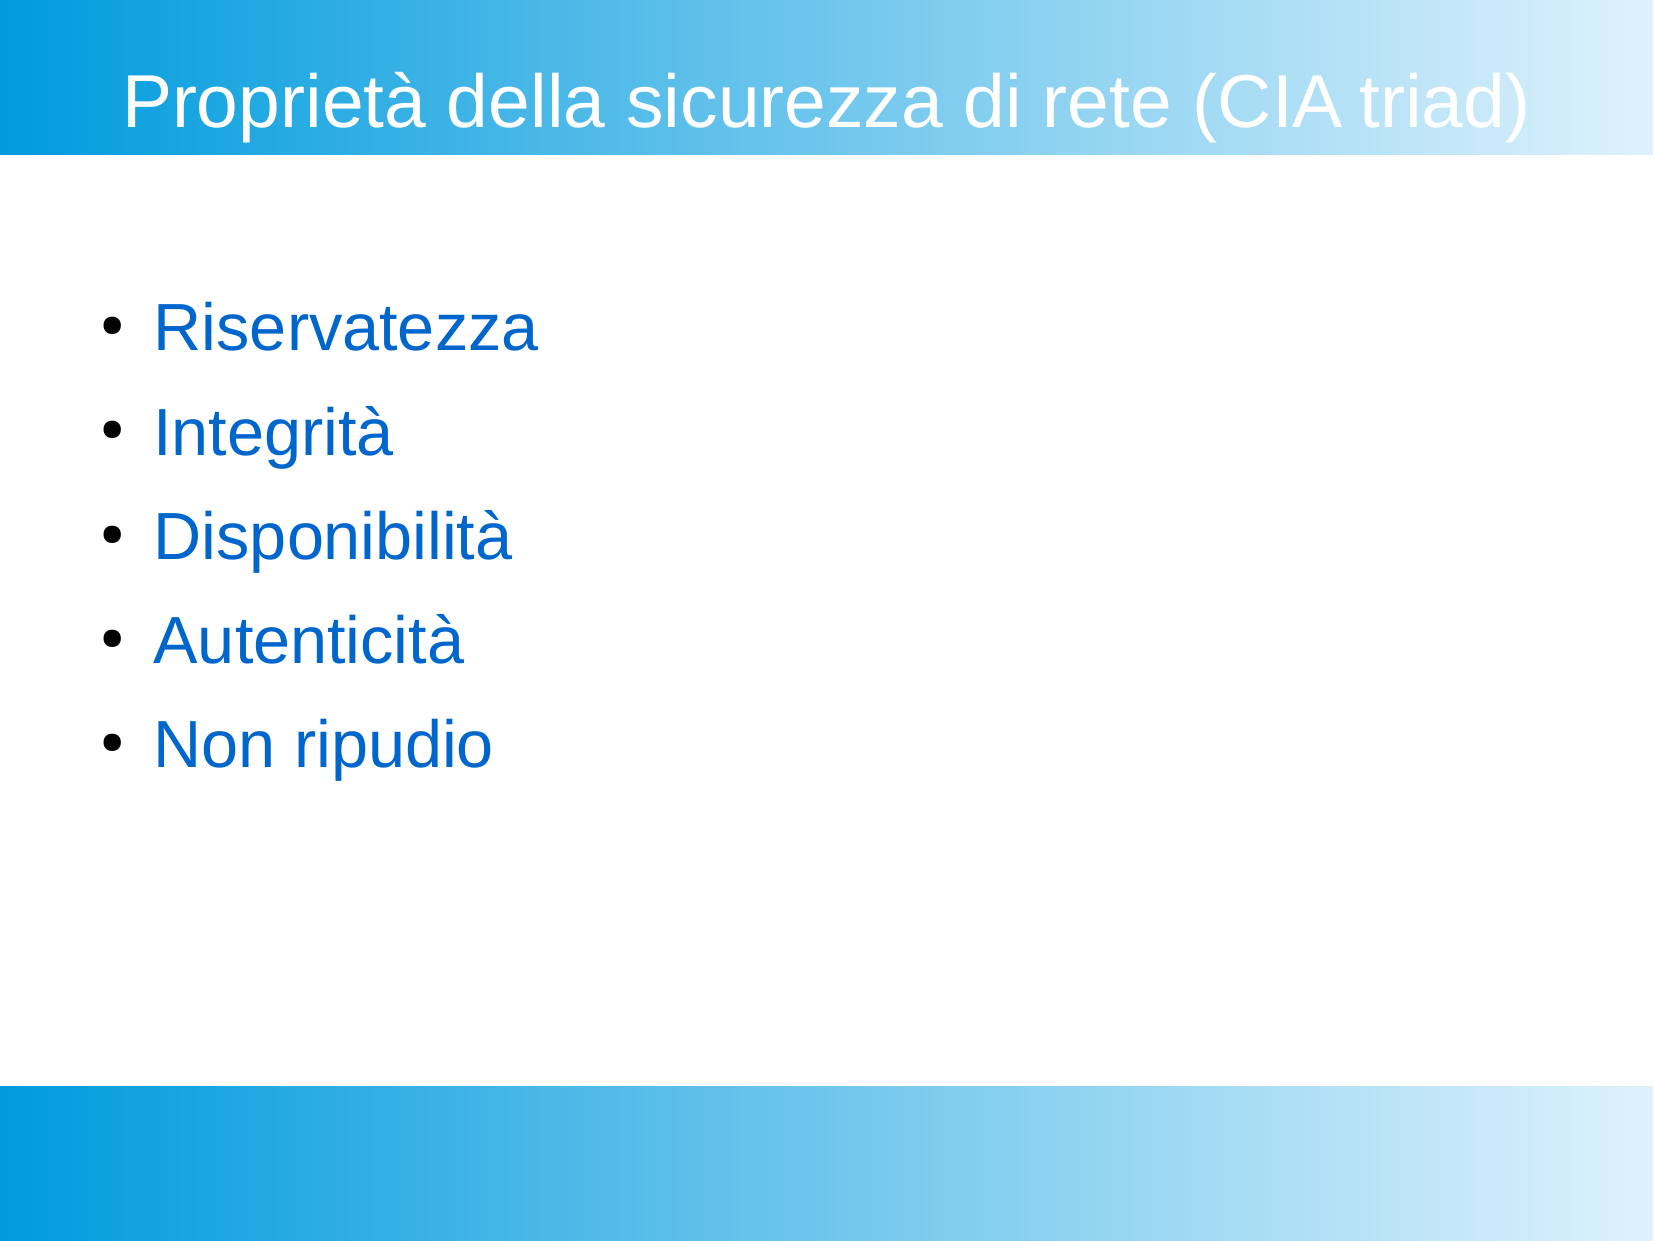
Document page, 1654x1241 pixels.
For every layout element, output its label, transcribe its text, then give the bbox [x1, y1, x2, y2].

title Proprietà della sicurezza di rete (CIA triad) [82, 49, 1571, 155]
list Riservatezza Integrità Disponibilità Autenticità Non ripudio [82, 290, 1571, 1010]
